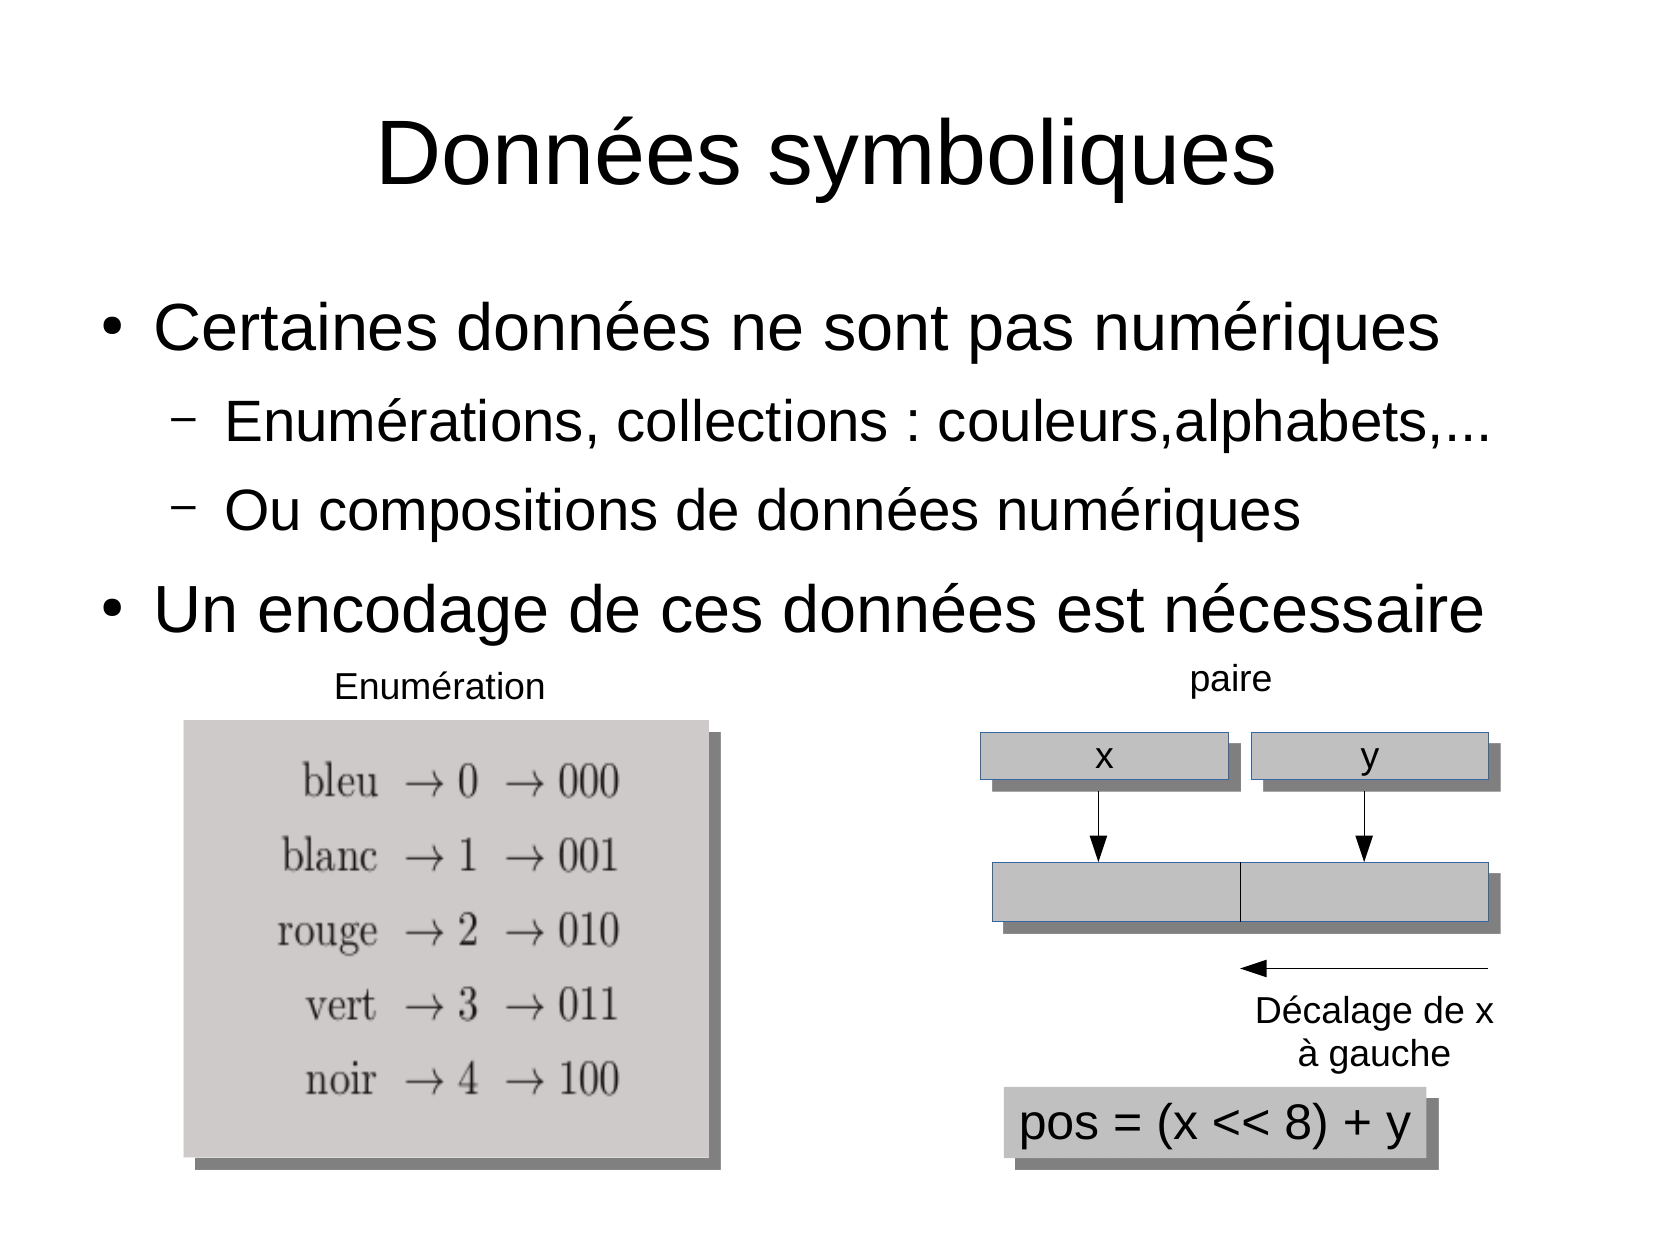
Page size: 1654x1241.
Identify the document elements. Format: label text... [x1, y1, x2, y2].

text_box pos = (x << 8) + y [1003, 1086, 1427, 1159]
title Données symboliques [82, 49, 1571, 257]
text_box Enumération [318, 657, 561, 715]
text_box paire [1174, 649, 1288, 707]
text_box x [980, 732, 1229, 780]
text_box y [1251, 732, 1489, 780]
text_box Décalage de x à gauche [1240, 982, 1524, 1082]
text_box [1241, 862, 1489, 922]
picture [183, 720, 709, 1158]
text_box [992, 862, 1240, 922]
list Certaines données ne sont pas numériques Enumérations, collections : couleurs,alphabets,... Ou compositions de données numériques Un encodage de ces données est nécessaire [82, 290, 1538, 1010]
